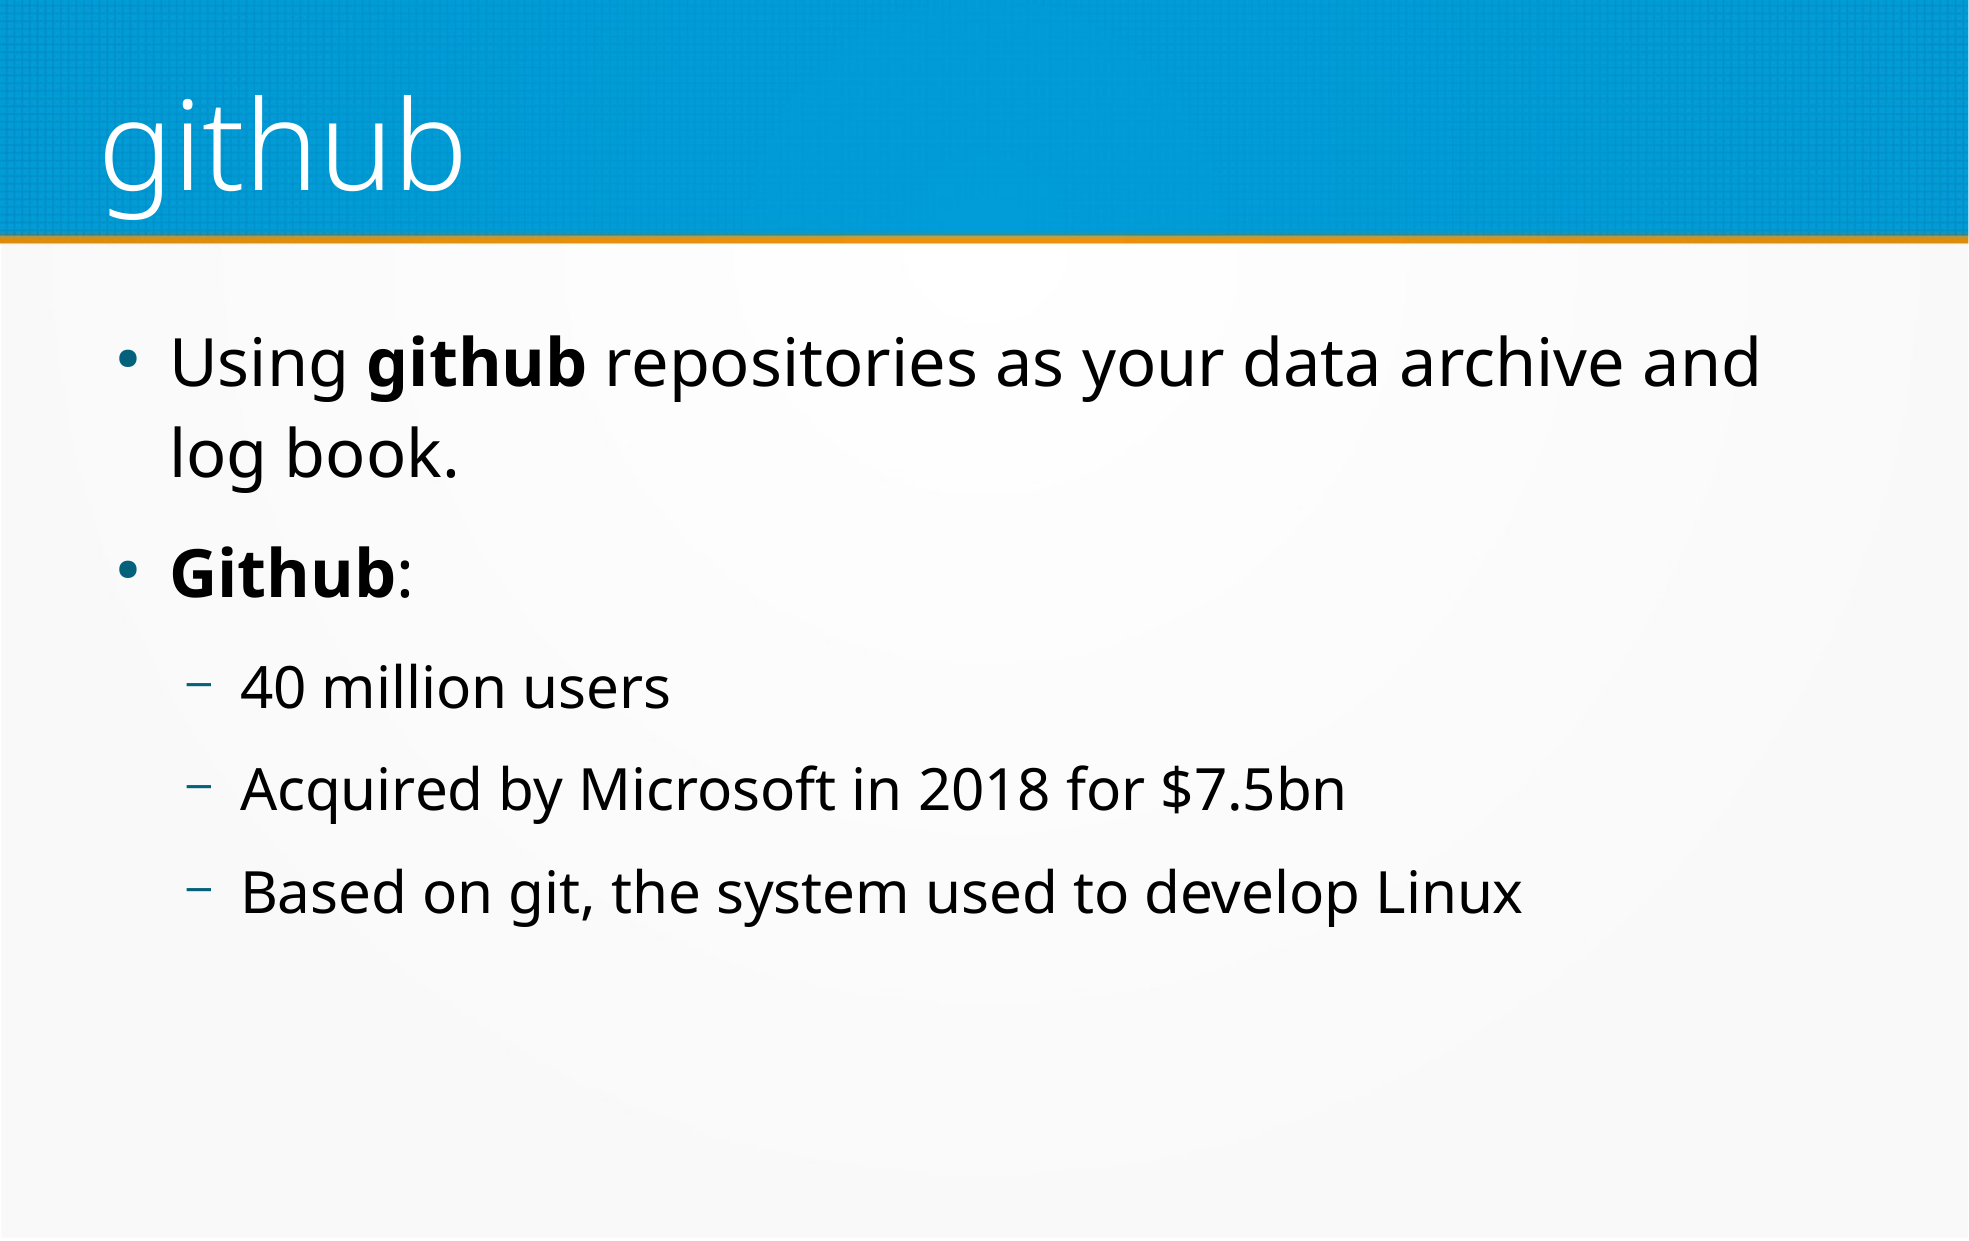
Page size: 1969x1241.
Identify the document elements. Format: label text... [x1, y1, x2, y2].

picture [0, 233, 1969, 1241]
title github [98, 19, 1870, 227]
list Using github repositories as your data archive and log book. Github: 40 million users Acquired by Microsoft in 2018 for $7.5bn Based on git, the system used to develop Linux [98, 315, 1861, 1081]
